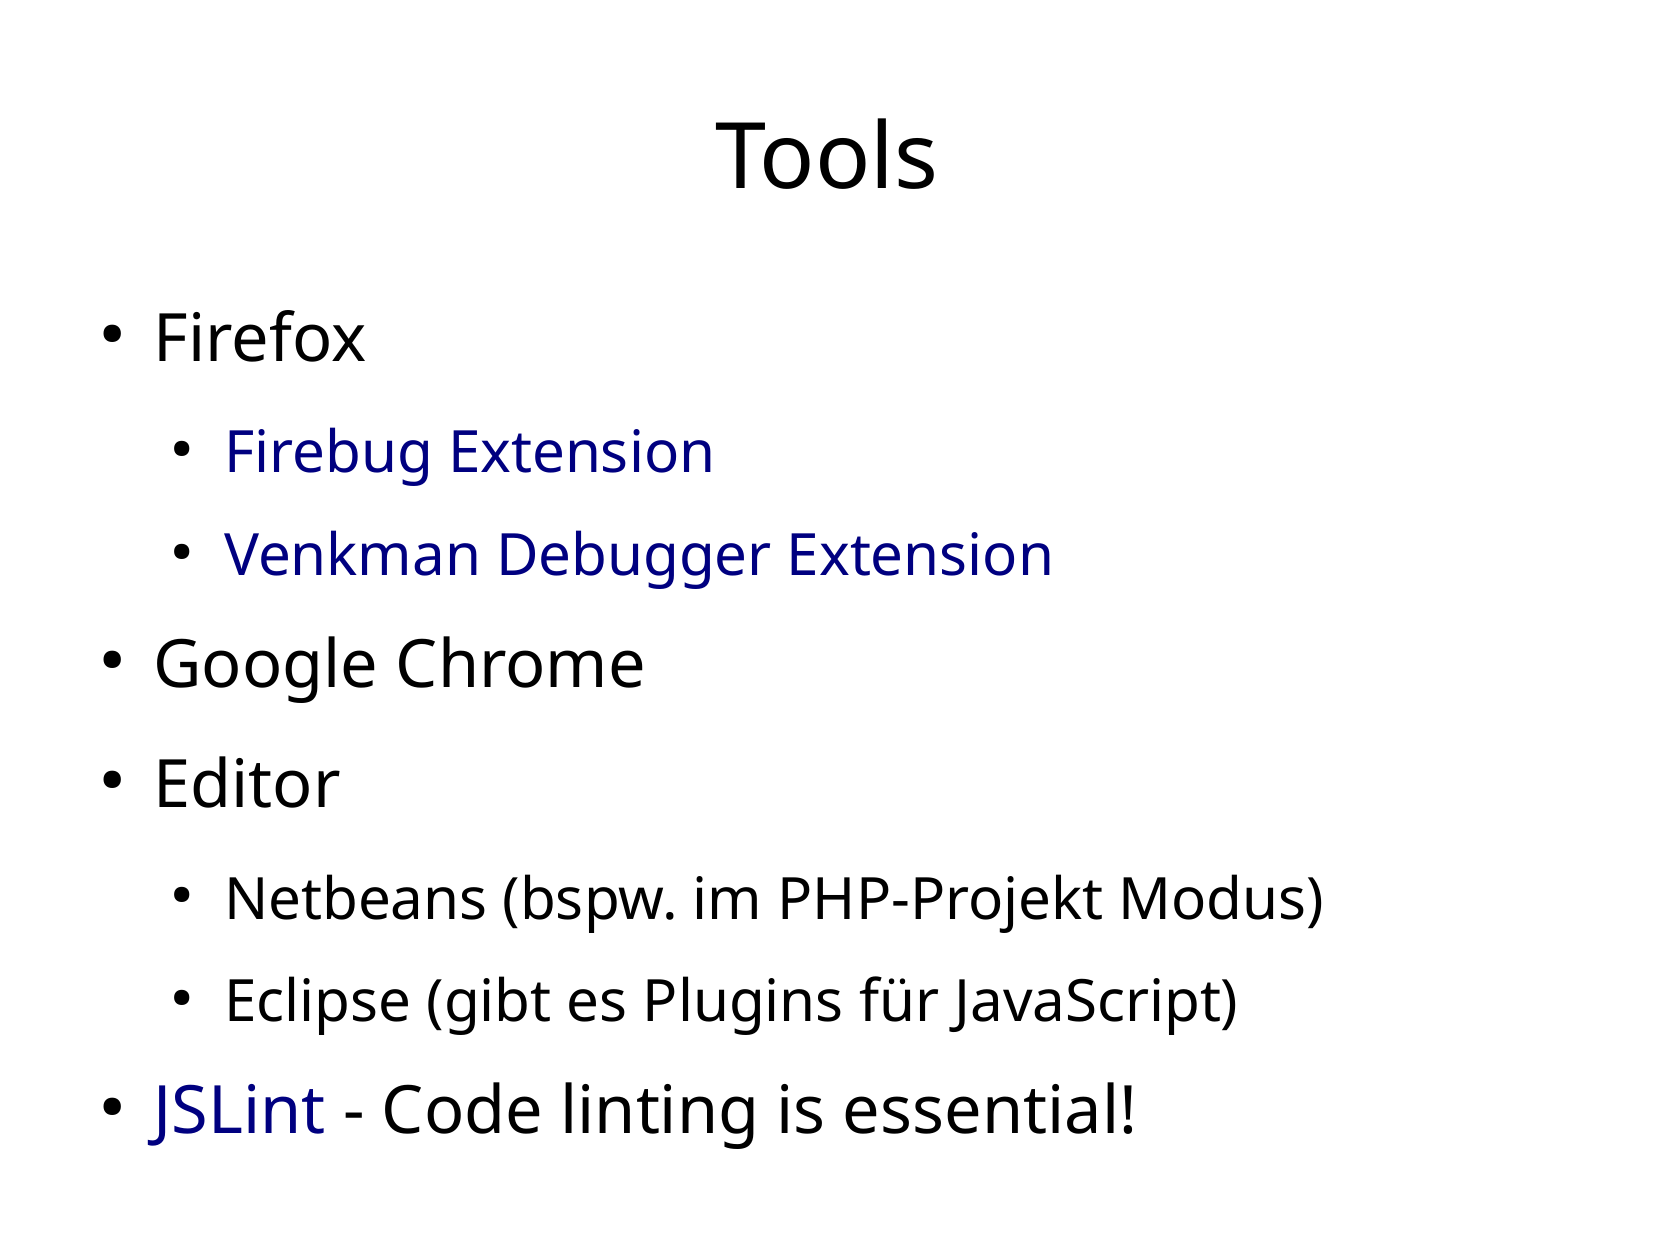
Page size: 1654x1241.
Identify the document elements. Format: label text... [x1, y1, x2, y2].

title Tools [82, 56, 1571, 250]
list Firefox Firebug Extension Venkman Debugger Extension Google Chrome Editor Netbeans (bspw. im PHP-Projekt Modus) Eclipse (gibt es Plugins für JavaScript) JSLint - Code linting is essential! [82, 290, 1571, 1109]
